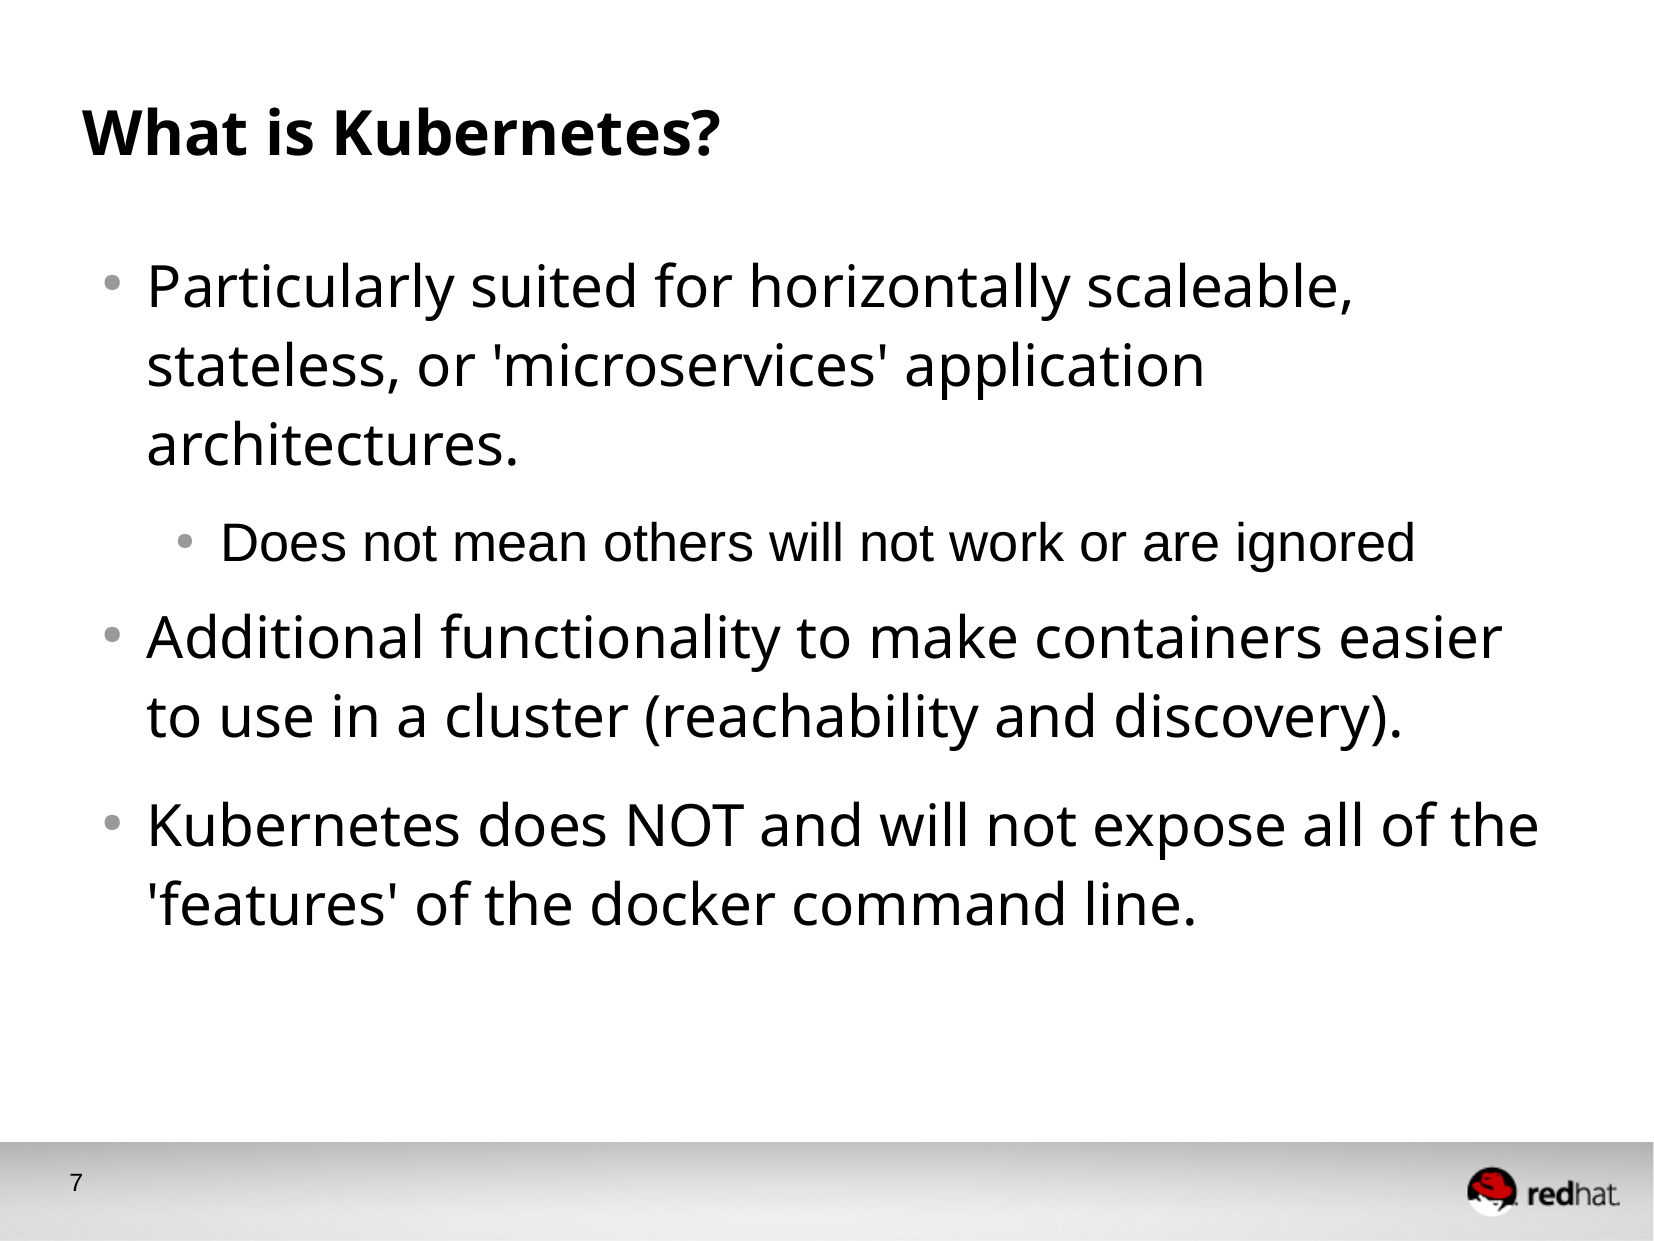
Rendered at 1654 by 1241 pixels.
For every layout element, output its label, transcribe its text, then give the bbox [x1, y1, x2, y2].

title What is Kubernetes? [82, 37, 1571, 226]
picture [0, 1142, 1654, 1241]
list Particularly suited for horizontally scaleable, stateless, or 'microservices' application architectures. Does not mean others will not work or are ignored Additional functionality to make containers easier to use in a cluster (reachability and discovery). Kubernetes does NOT and will not expose all of the 'features' of the docker command line. [86, 244, 1576, 1039]
